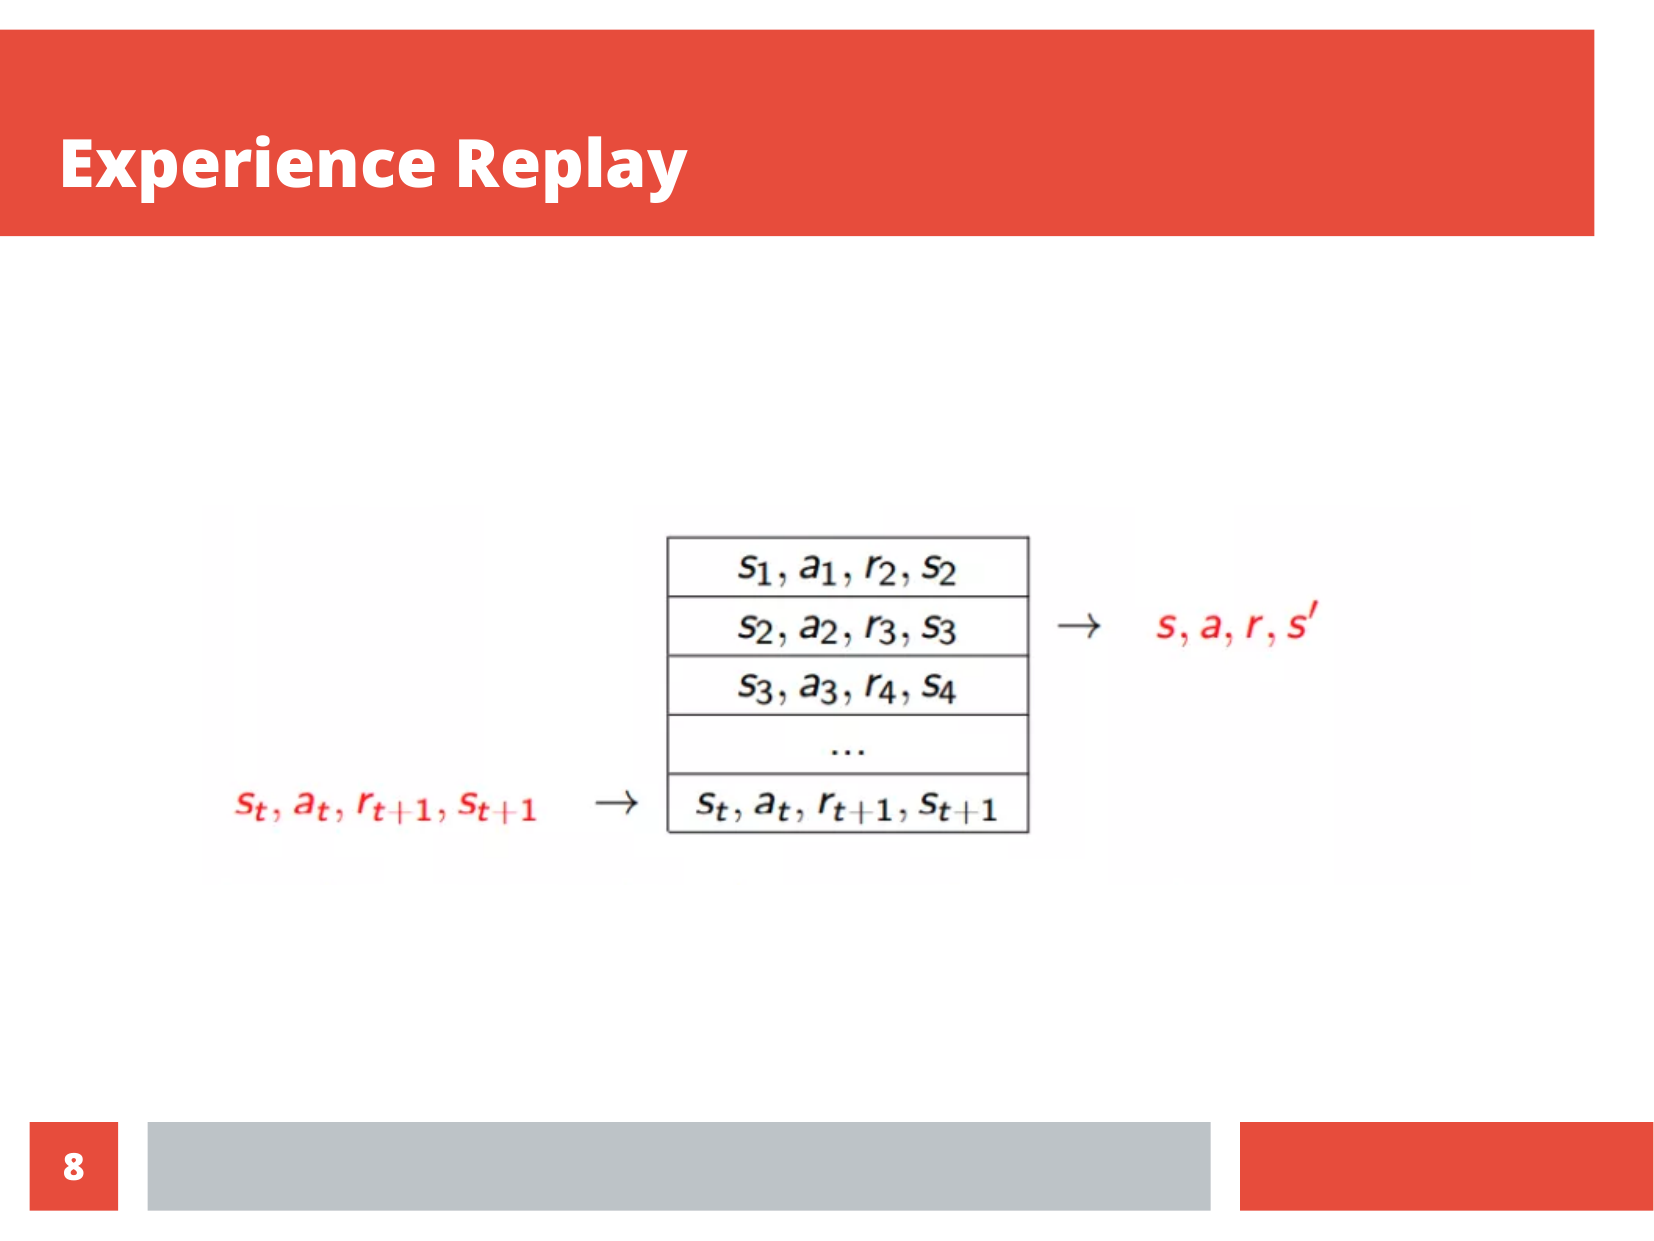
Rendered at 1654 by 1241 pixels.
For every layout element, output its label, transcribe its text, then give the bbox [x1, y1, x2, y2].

picture [202, 505, 1471, 886]
title Experience Replay [59, 59, 1595, 207]
